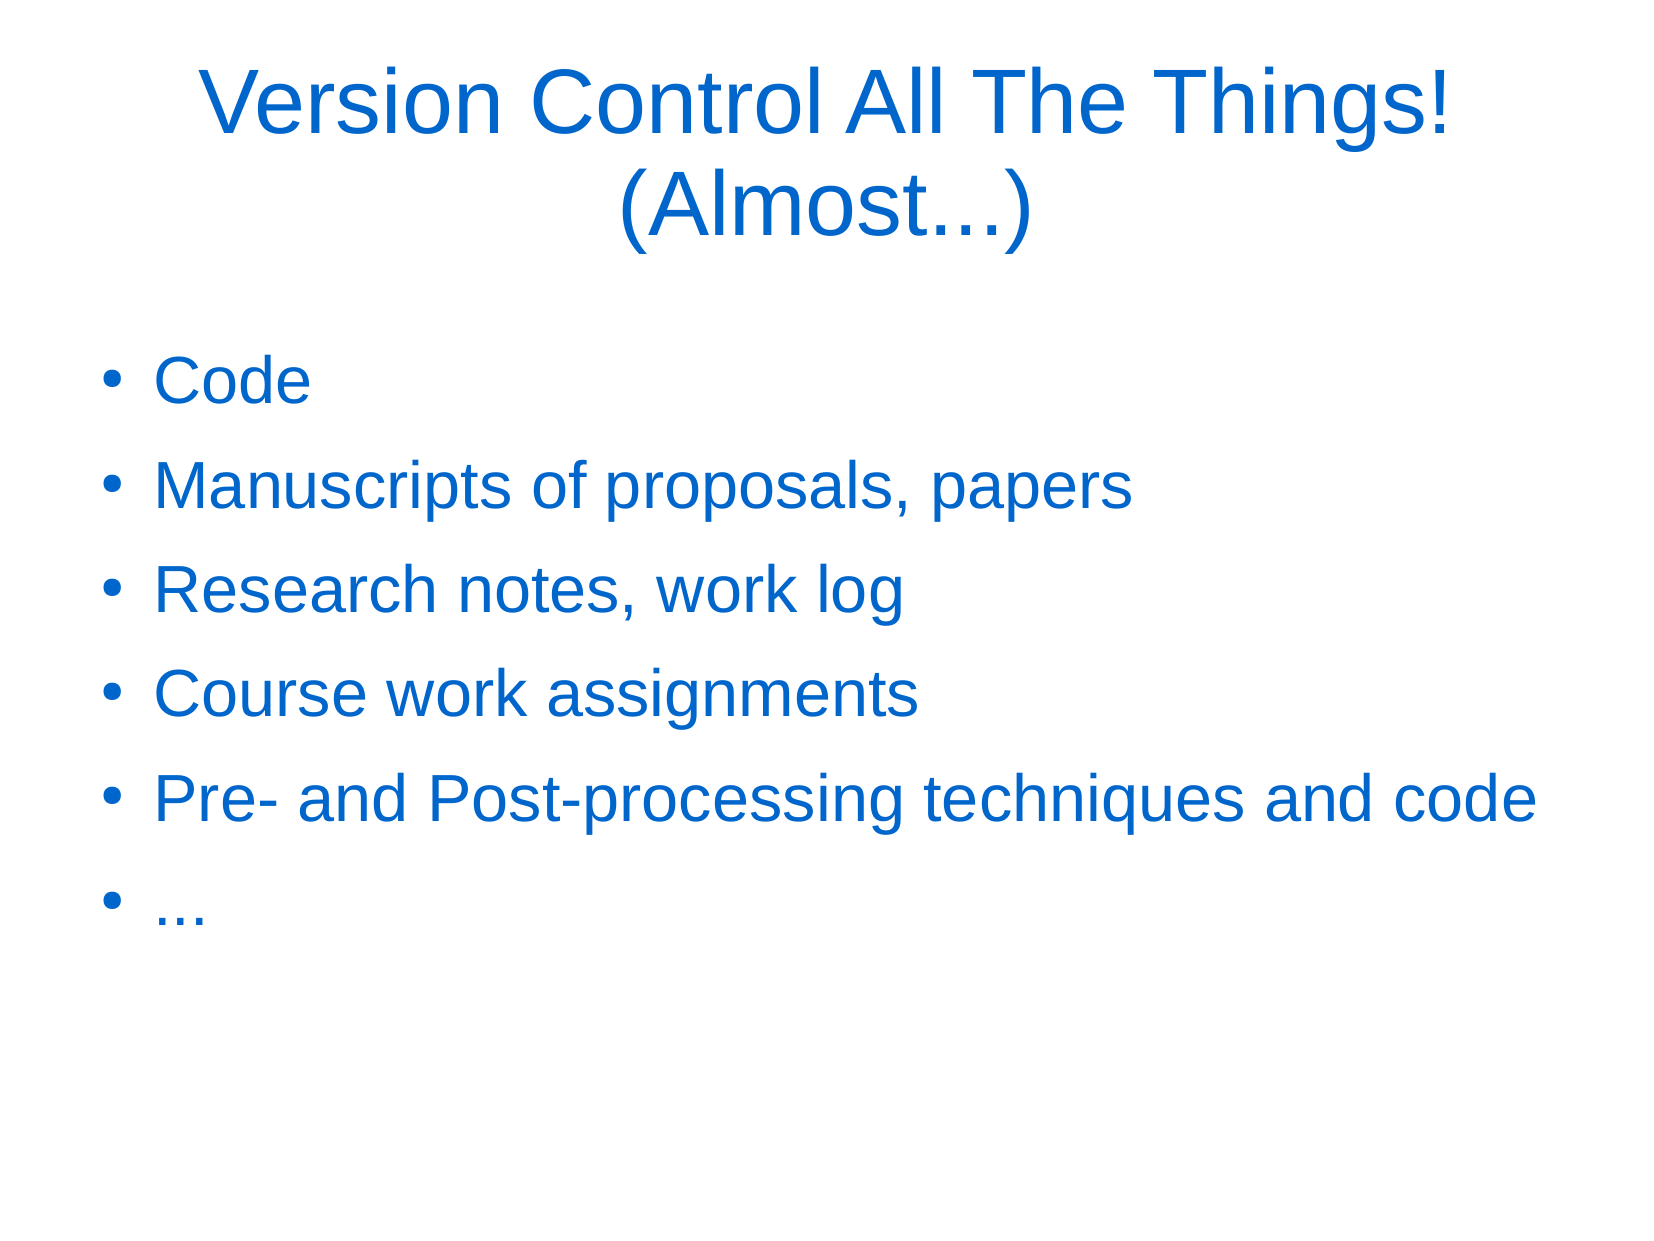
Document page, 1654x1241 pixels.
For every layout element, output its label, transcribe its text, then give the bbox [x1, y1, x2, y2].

list Code Manuscripts of proposals, papers Research notes, work log Course work assignments Pre- and Post-processing techniques and code ... [82, 343, 1571, 1063]
title Version Control All The Things! (Almost...) [82, 49, 1571, 257]
